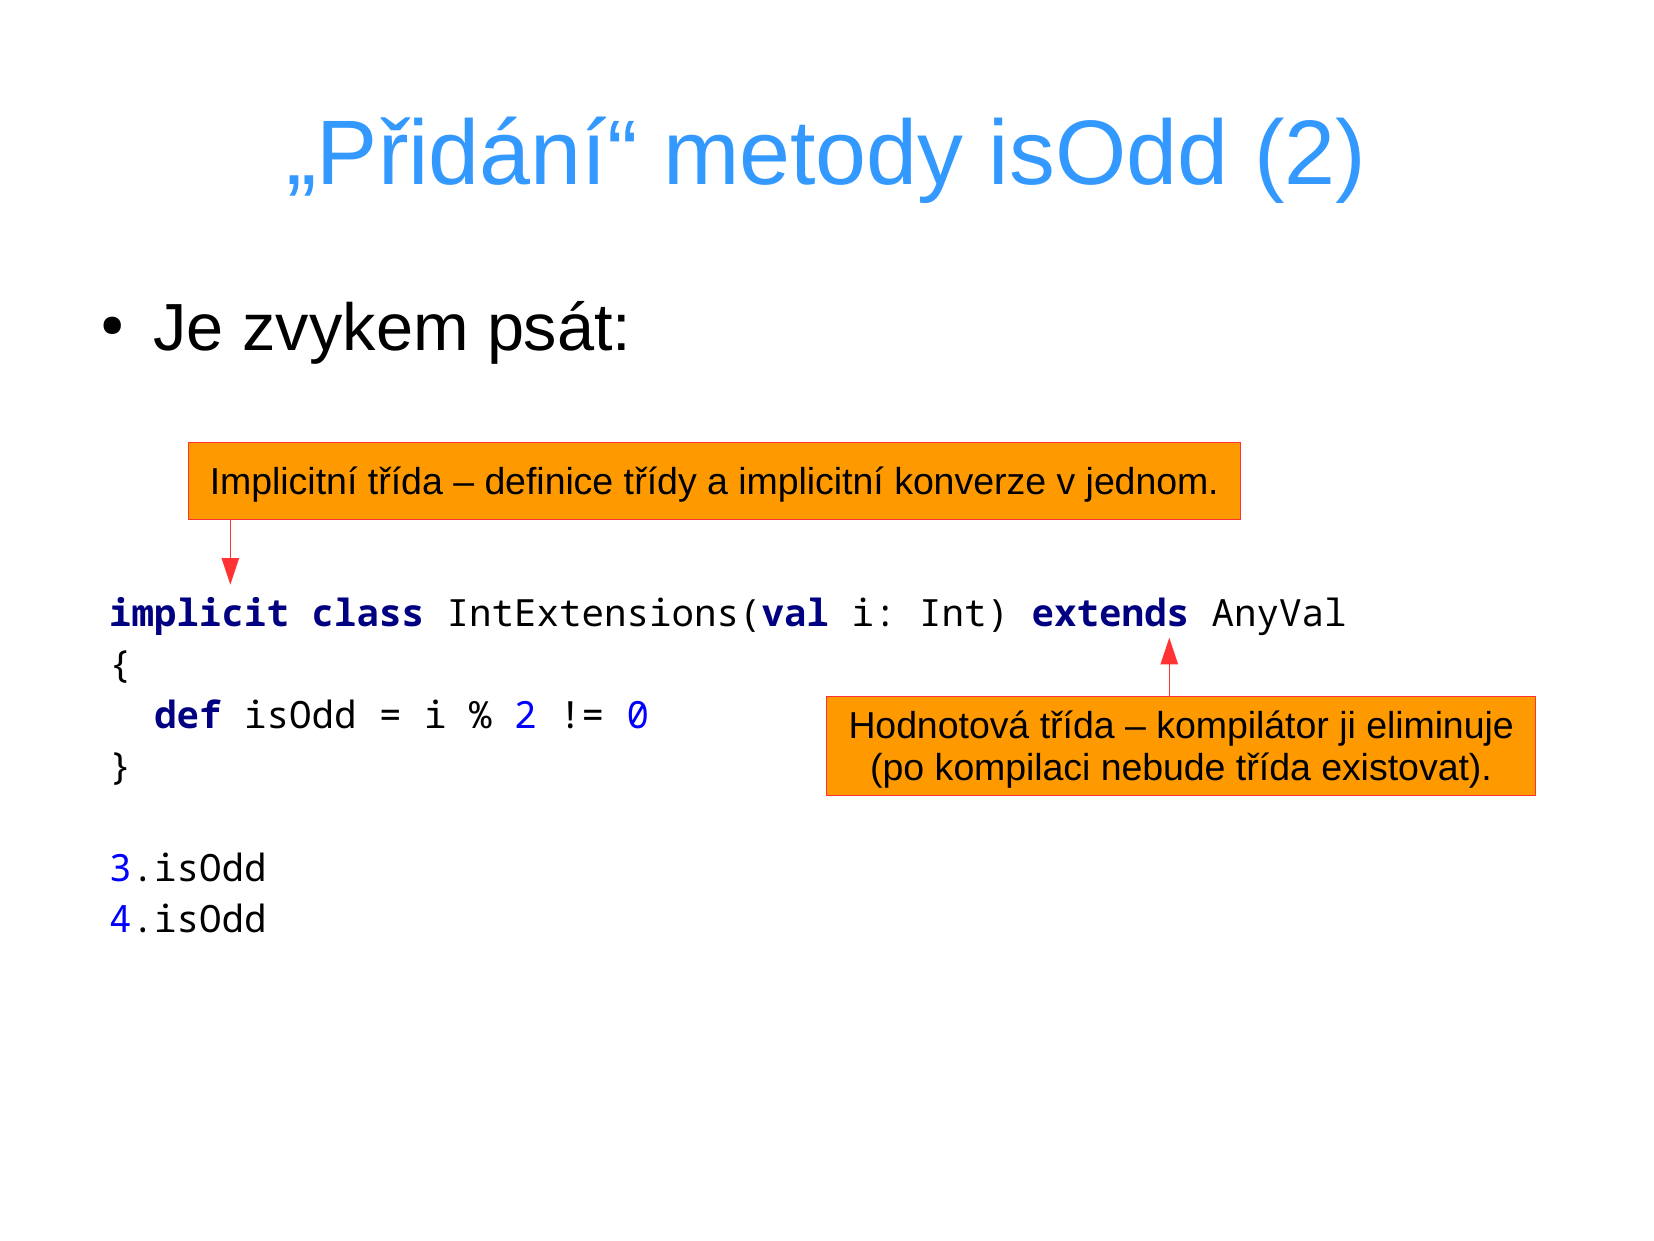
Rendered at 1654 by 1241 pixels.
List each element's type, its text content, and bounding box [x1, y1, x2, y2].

title „Přidání“ metody isOdd (2) [82, 49, 1571, 257]
text_box Implicitní třída – definice třídy a implicitní konverze v jednom. [188, 442, 1241, 520]
text_box implicit class IntExtensions(val i: Int) extends AnyVal { def isOdd = i % 2 != 0 } 3.isOdd 4.isOdd [94, 578, 1394, 902]
text_box Hodnotová třída – kompilátor ji eliminuje (po kompilaci nebude třída existovat). [826, 696, 1536, 796]
list Je zvykem psát: [82, 290, 1571, 1010]
